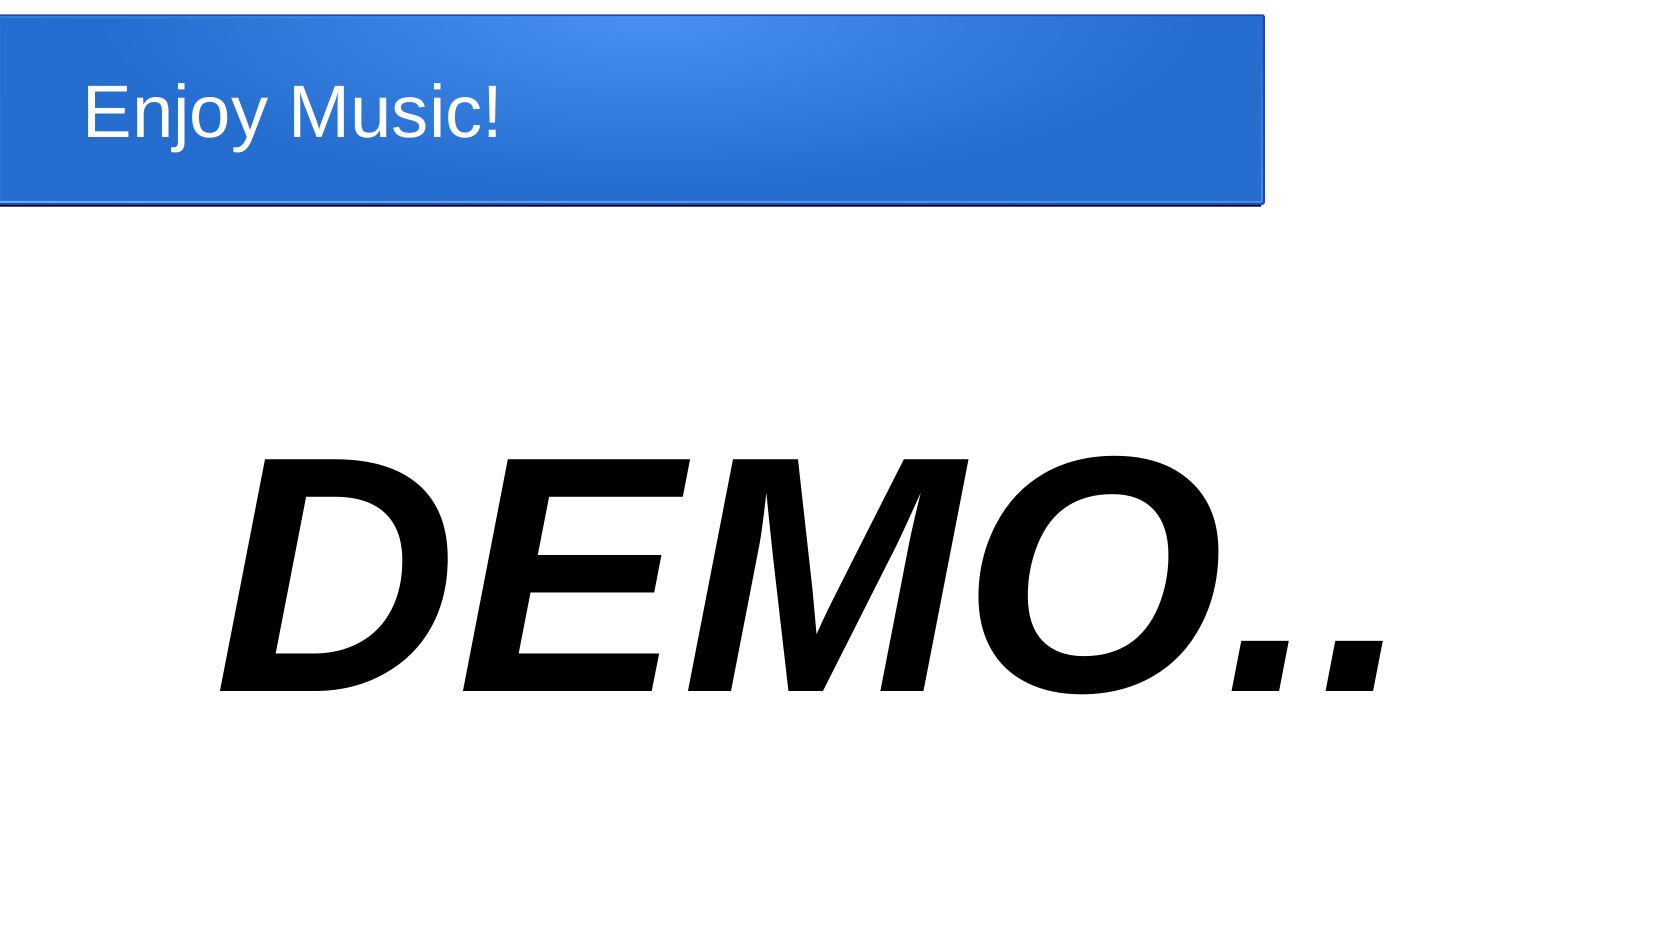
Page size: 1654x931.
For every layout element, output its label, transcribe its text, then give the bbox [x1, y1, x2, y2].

list DEMO.. [82, 224, 1571, 764]
title Enjoy Music! [82, 35, 1235, 189]
